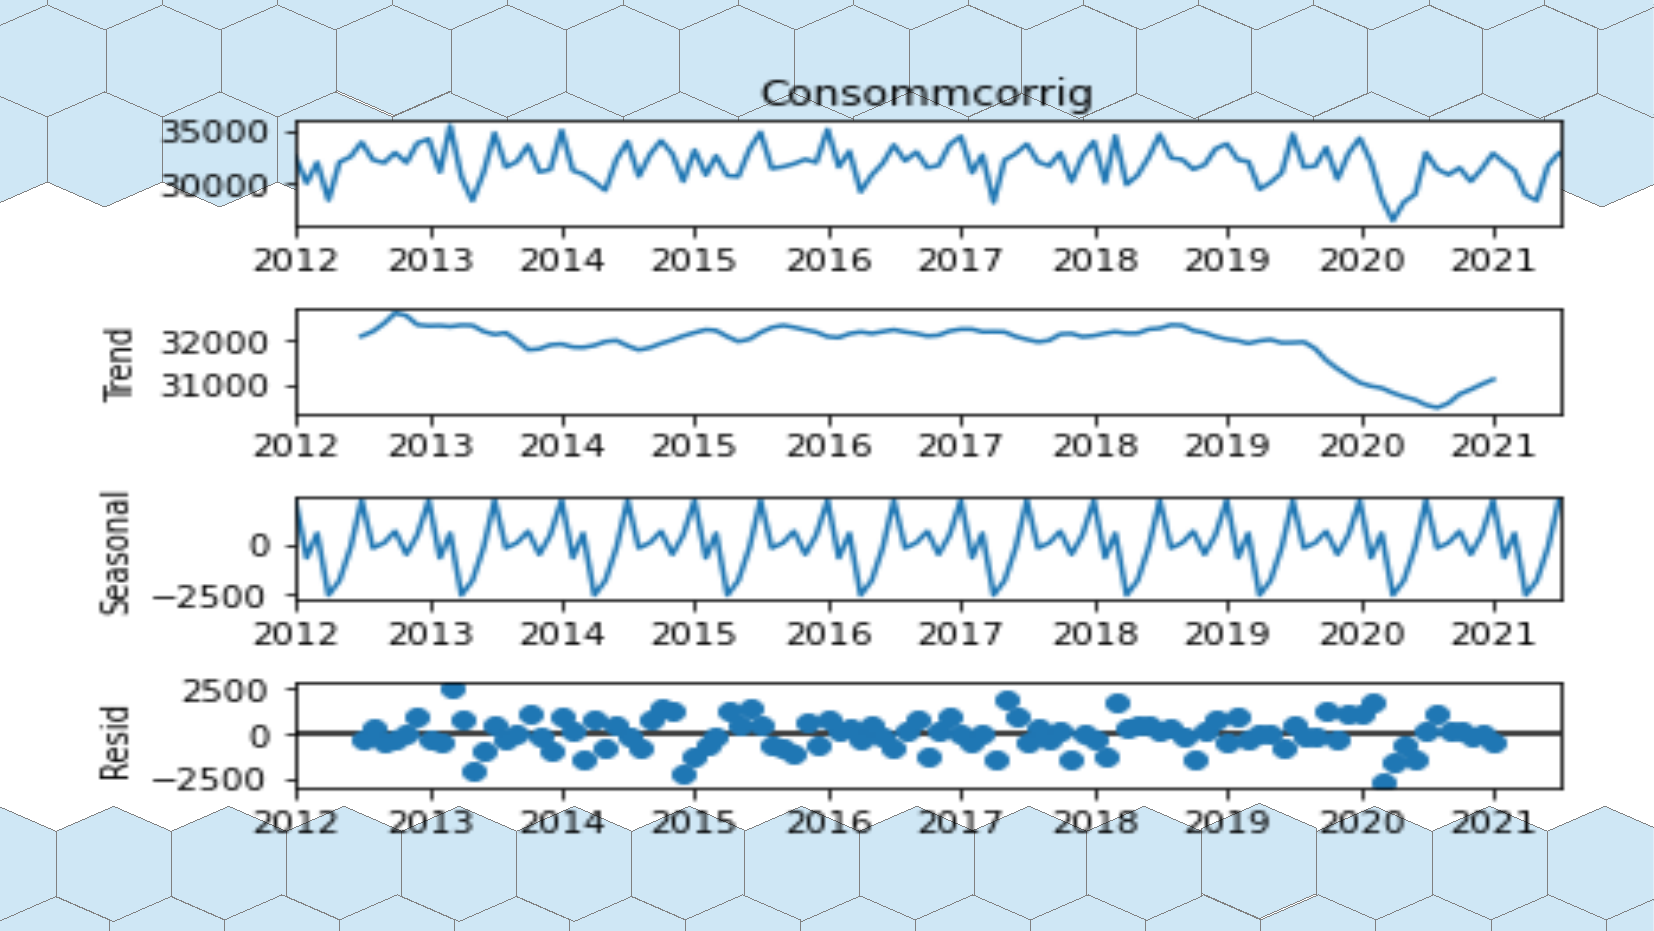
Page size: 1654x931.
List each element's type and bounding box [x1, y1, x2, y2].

picture [76, 58, 1583, 857]
